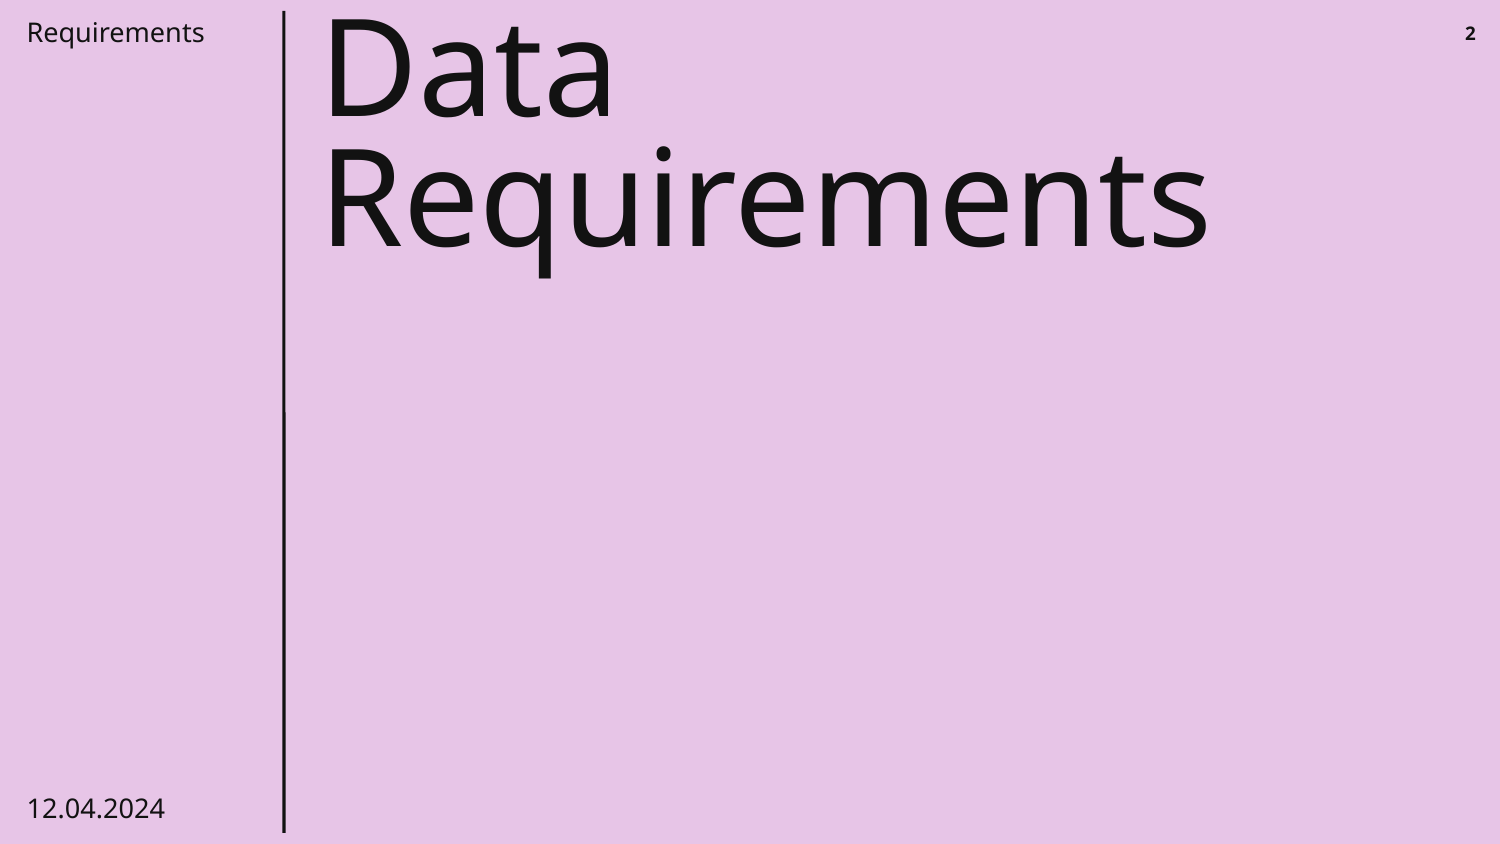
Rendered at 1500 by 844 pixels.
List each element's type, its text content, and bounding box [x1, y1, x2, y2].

subtitle Data Requirements [304, 0, 1250, 148]
slide_number <number> [1400, 6, 1491, 72]
list 12.04.2024 [11, 782, 264, 833]
list Requirements [11, 6, 264, 58]
